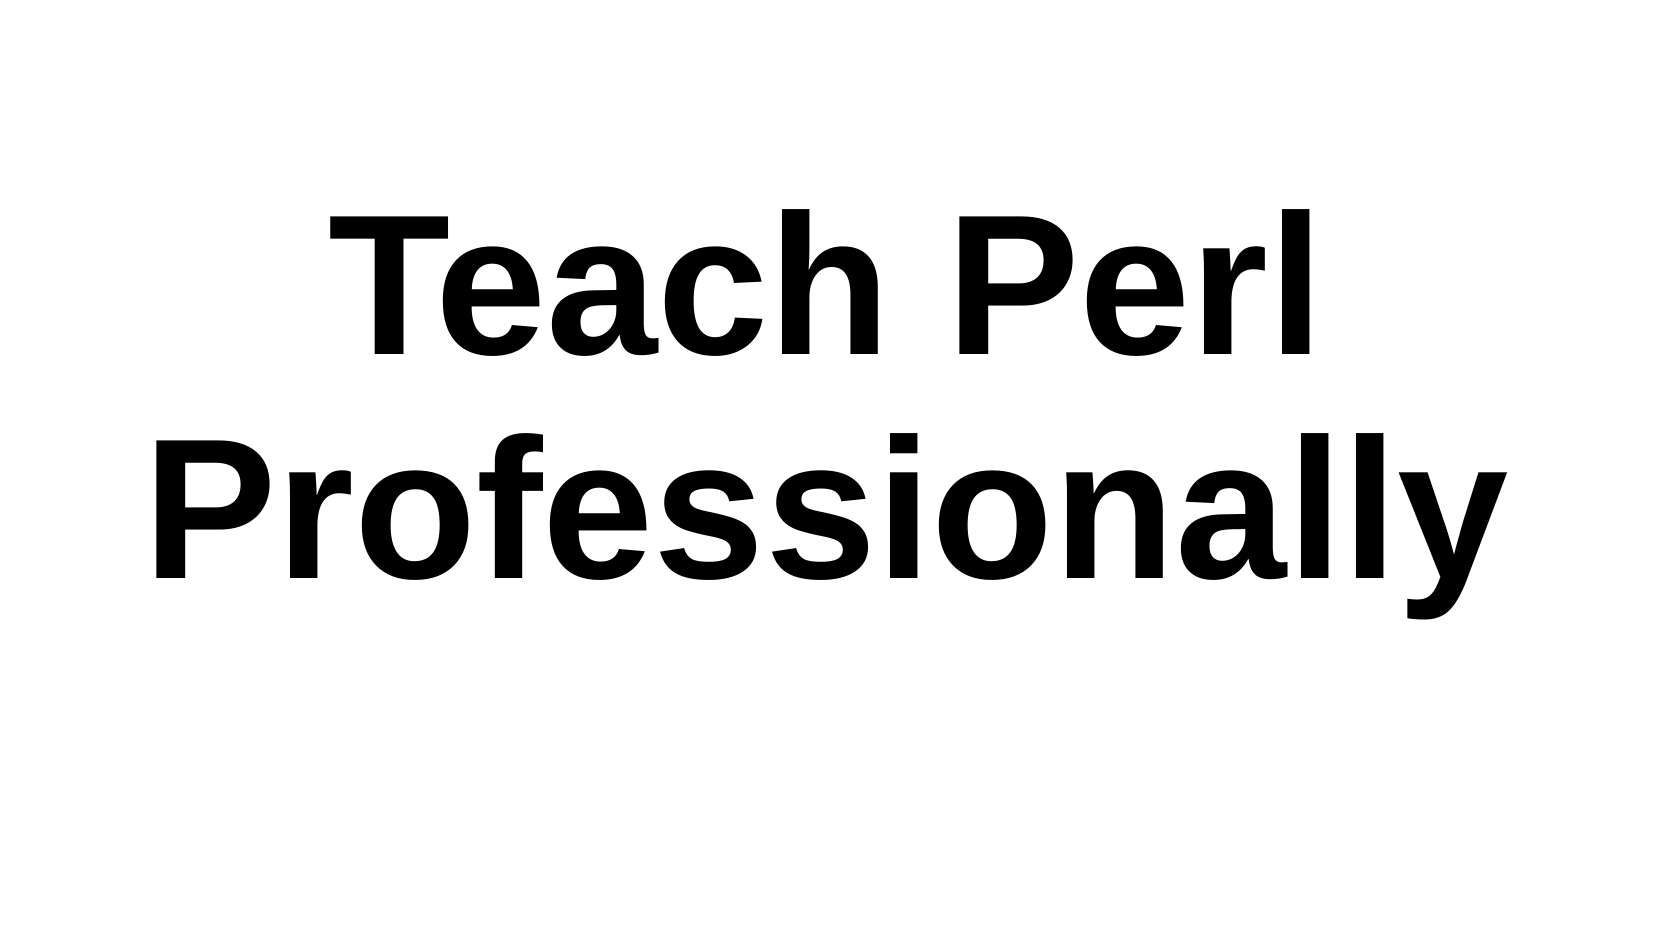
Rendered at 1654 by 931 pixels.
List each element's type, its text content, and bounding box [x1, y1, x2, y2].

subtitle Teach Perl Professionally [82, 37, 1571, 757]
